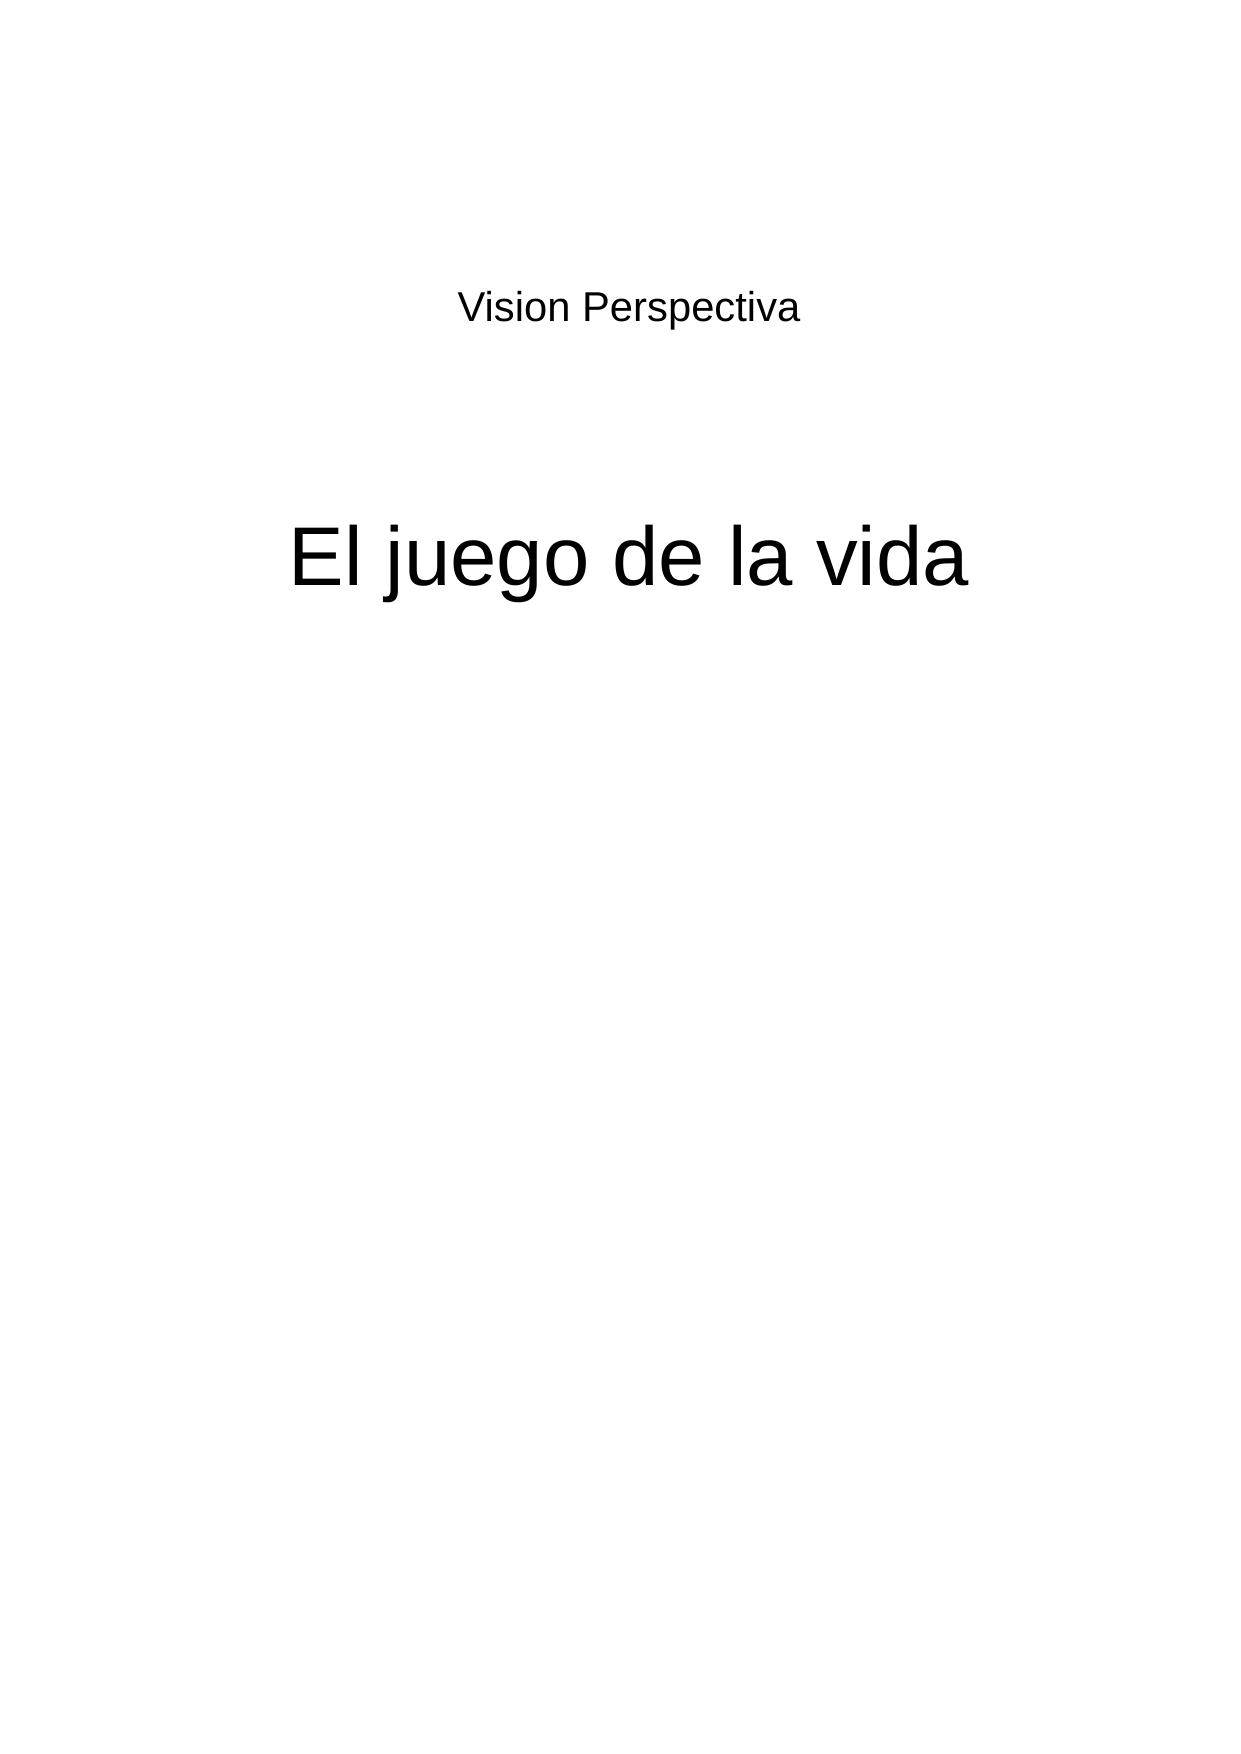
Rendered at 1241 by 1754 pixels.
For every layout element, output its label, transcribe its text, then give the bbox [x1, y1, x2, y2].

title Vision Perspectiva El juego de la vida [124, 283, 1134, 604]
